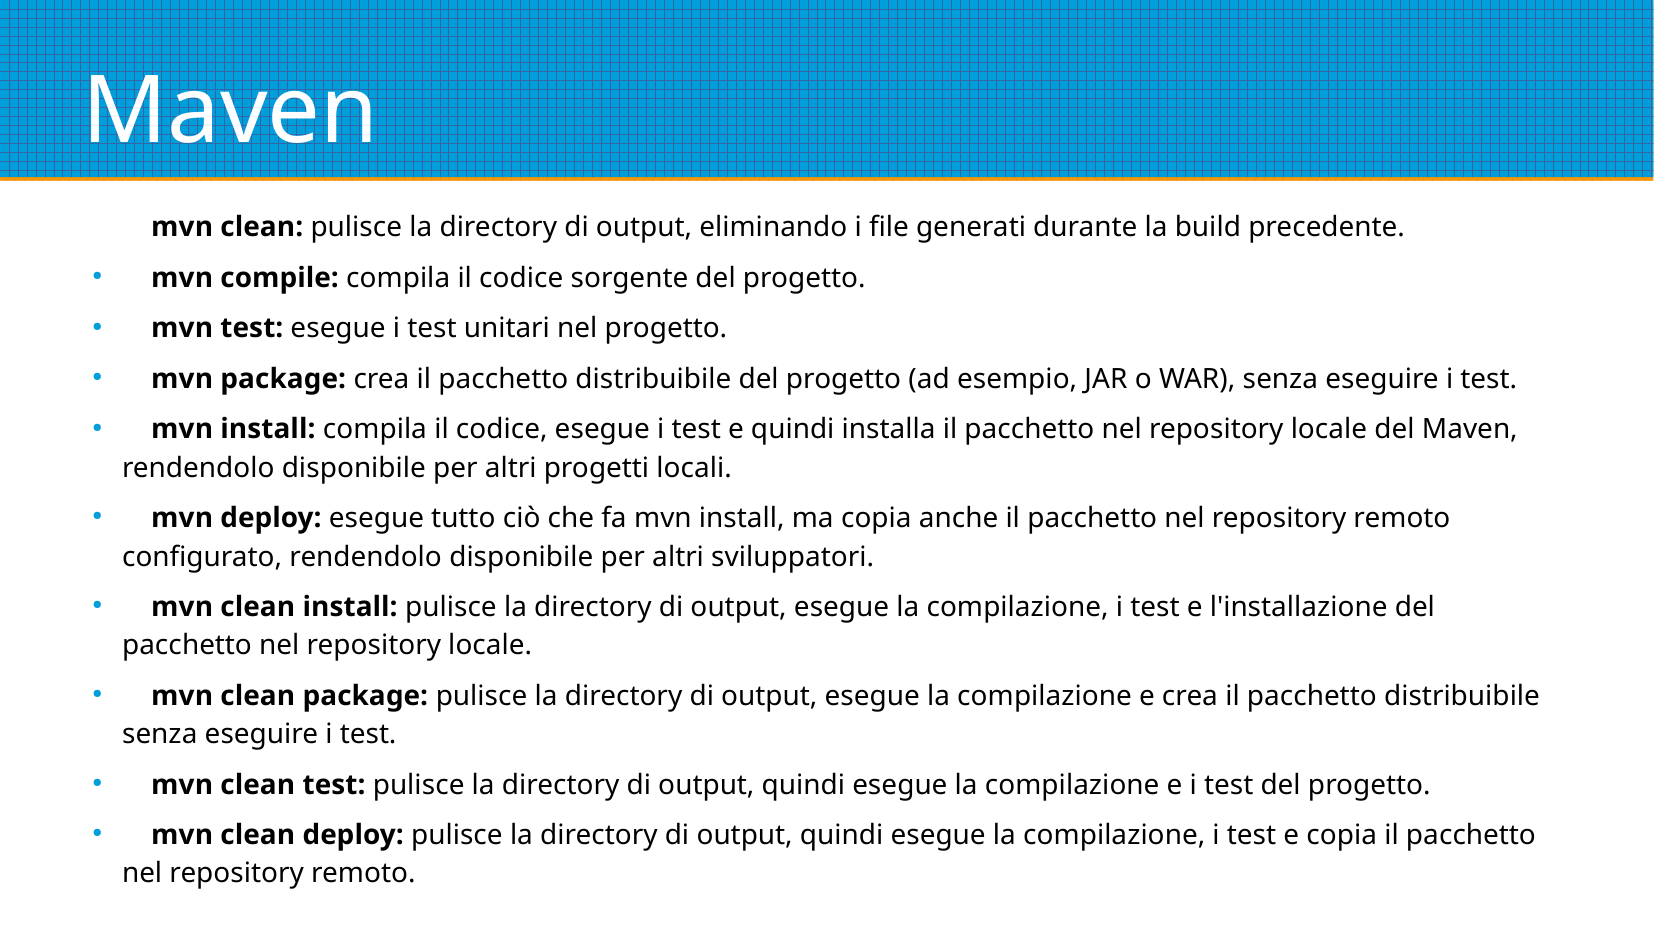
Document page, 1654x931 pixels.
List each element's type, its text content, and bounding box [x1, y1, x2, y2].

list mvn clean: pulisce la directory di output, eliminando i file generati durante la build precedente. mvn compile: compila il codice sorgente del progetto. mvn test: esegue i test unitari nel progetto. mvn package: crea il pacchetto distribuibile del progetto (ad esempio, JAR o WAR), senza eseguire i test. mvn install: compila il codice, esegue i test e quindi installa il pacchetto nel repository locale del Maven, rendendolo disponibile per altri progetti locali. mvn deploy: esegue tutto ciò che fa mvn install, ma copia anche il pacchetto nel repository remoto configurato, rendendolo disponibile per altri sviluppatori. mvn clean install: pulisce la directory di output, esegue la compilazione, i test e l'installazione del pacchetto nel repository locale. mvn clean package: pulisce la directory di output, esegue la compilazione e crea il pacchetto distribuibile senza eseguire i test. mvn clean test: pulisce la directory di output, quindi esegue la compilazione e i test del progetto. mvn clean deploy: pulisce la directory di output, quindi esegue la compilazione, i test e copia il pacchetto nel repository remoto. [82, 206, 1563, 916]
title Maven [82, 14, 1571, 171]
